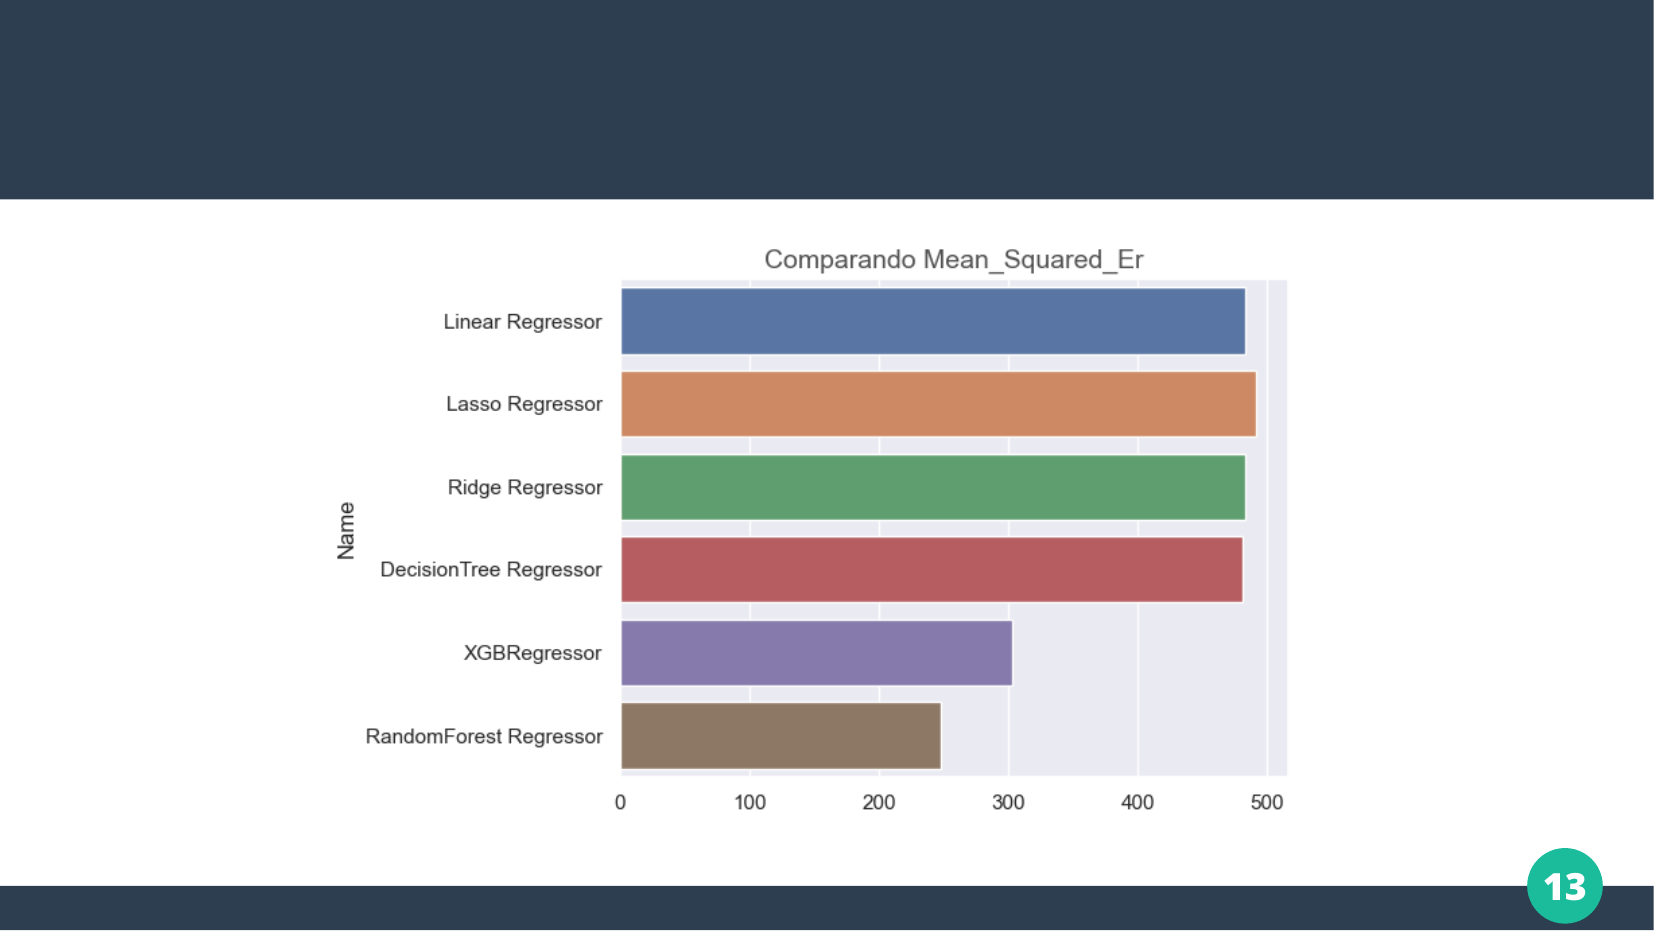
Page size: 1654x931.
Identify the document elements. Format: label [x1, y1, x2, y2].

picture [324, 236, 1302, 827]
